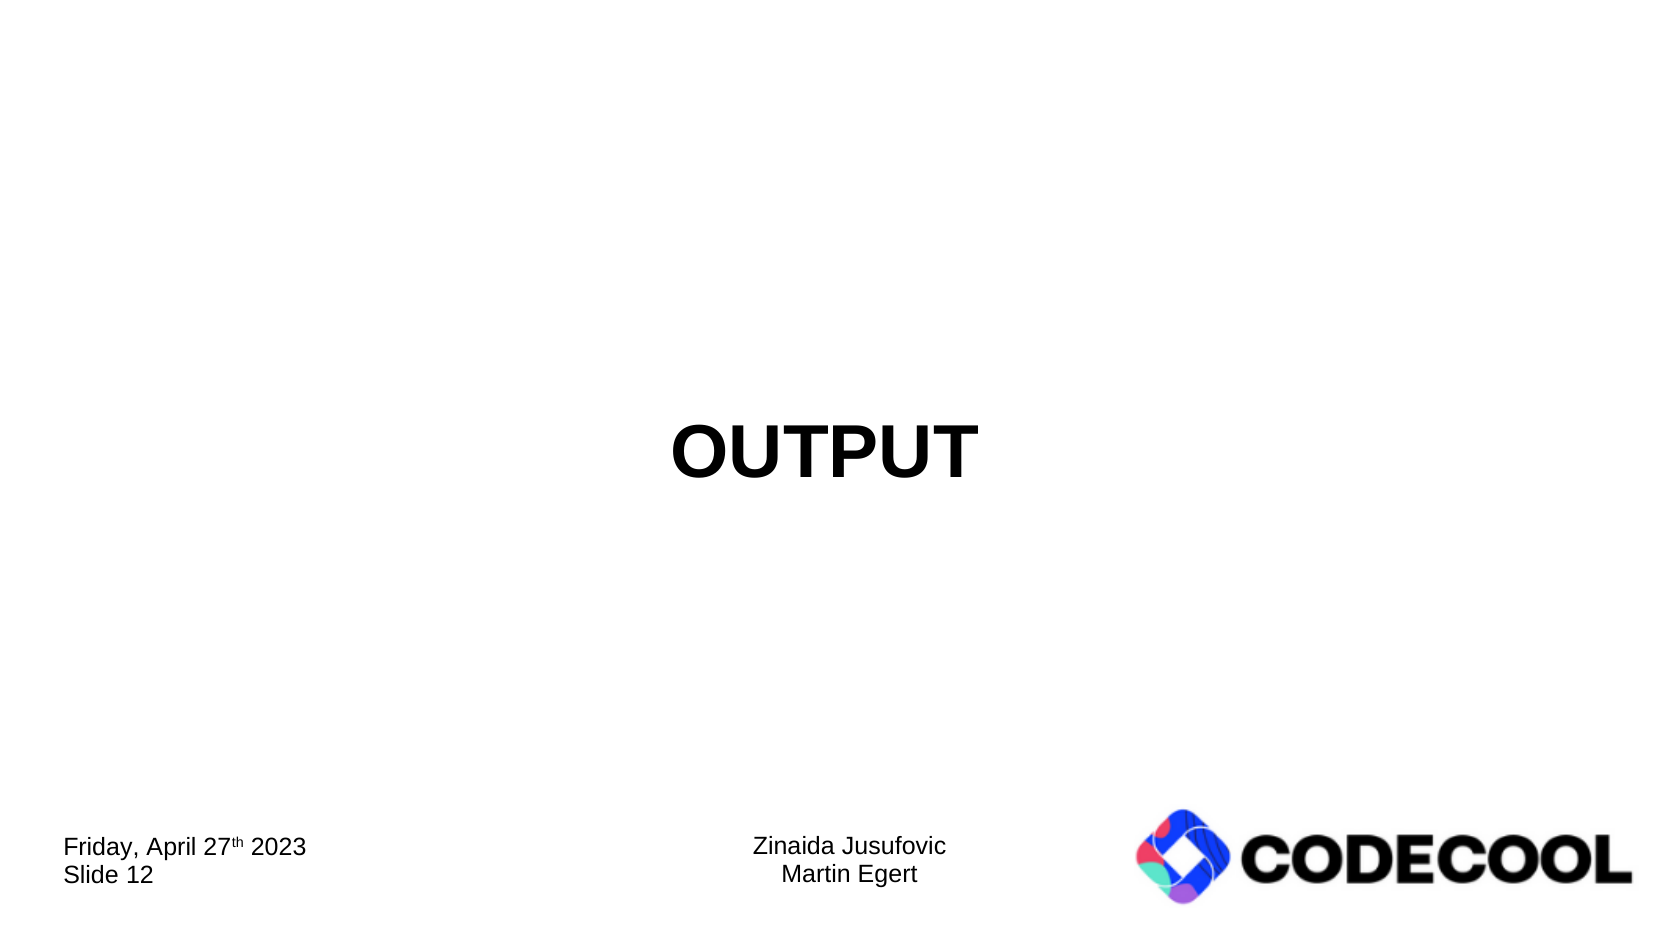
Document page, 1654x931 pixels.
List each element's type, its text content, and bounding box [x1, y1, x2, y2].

text_box Zinaida Jusufovic Martin Egert [497, 817, 1203, 902]
title OUTPUT [0, 373, 1651, 529]
text_box Friday, April 27th 2023 Slide <number> [63, 833, 497, 890]
picture [1134, 783, 1654, 931]
